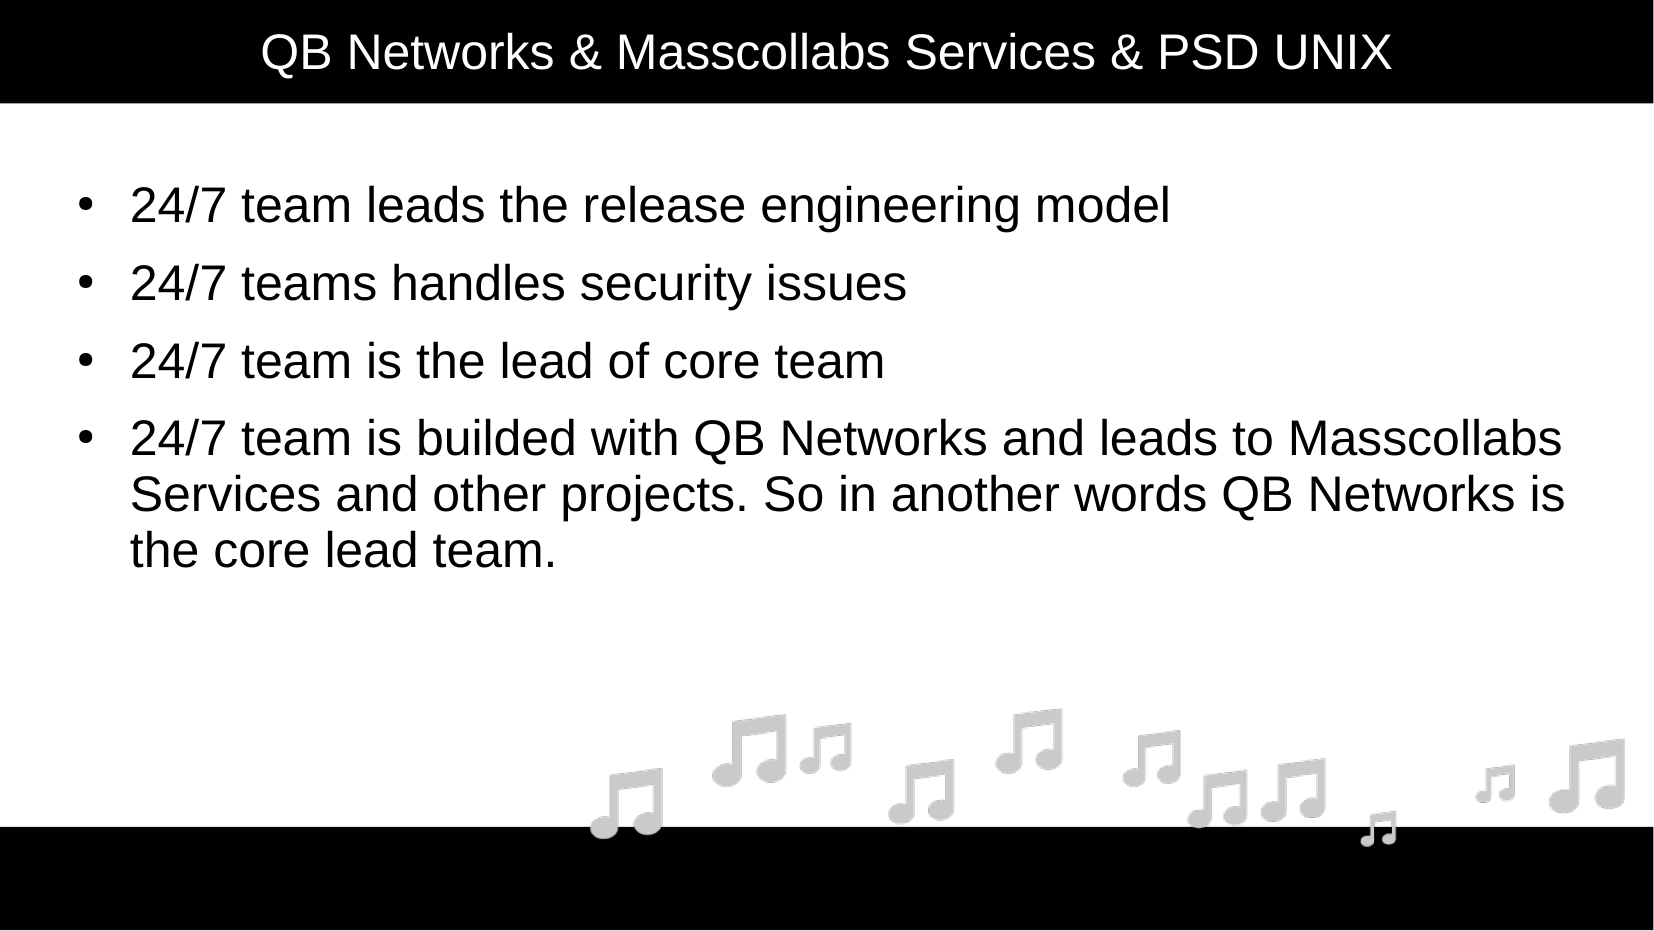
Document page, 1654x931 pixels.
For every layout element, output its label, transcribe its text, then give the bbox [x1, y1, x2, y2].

title QB Networks & Masscollabs Services & PSD UNIX [59, 6, 1595, 98]
list 24/7 team leads the release engineering model 24/7 teams handles security issues 24/7 team is the lead of core team 24/7 team is builded with QB Networks and leads to Masscollabs Services and other projects. So in another words QB Networks is the core lead team. [59, 177, 1595, 768]
